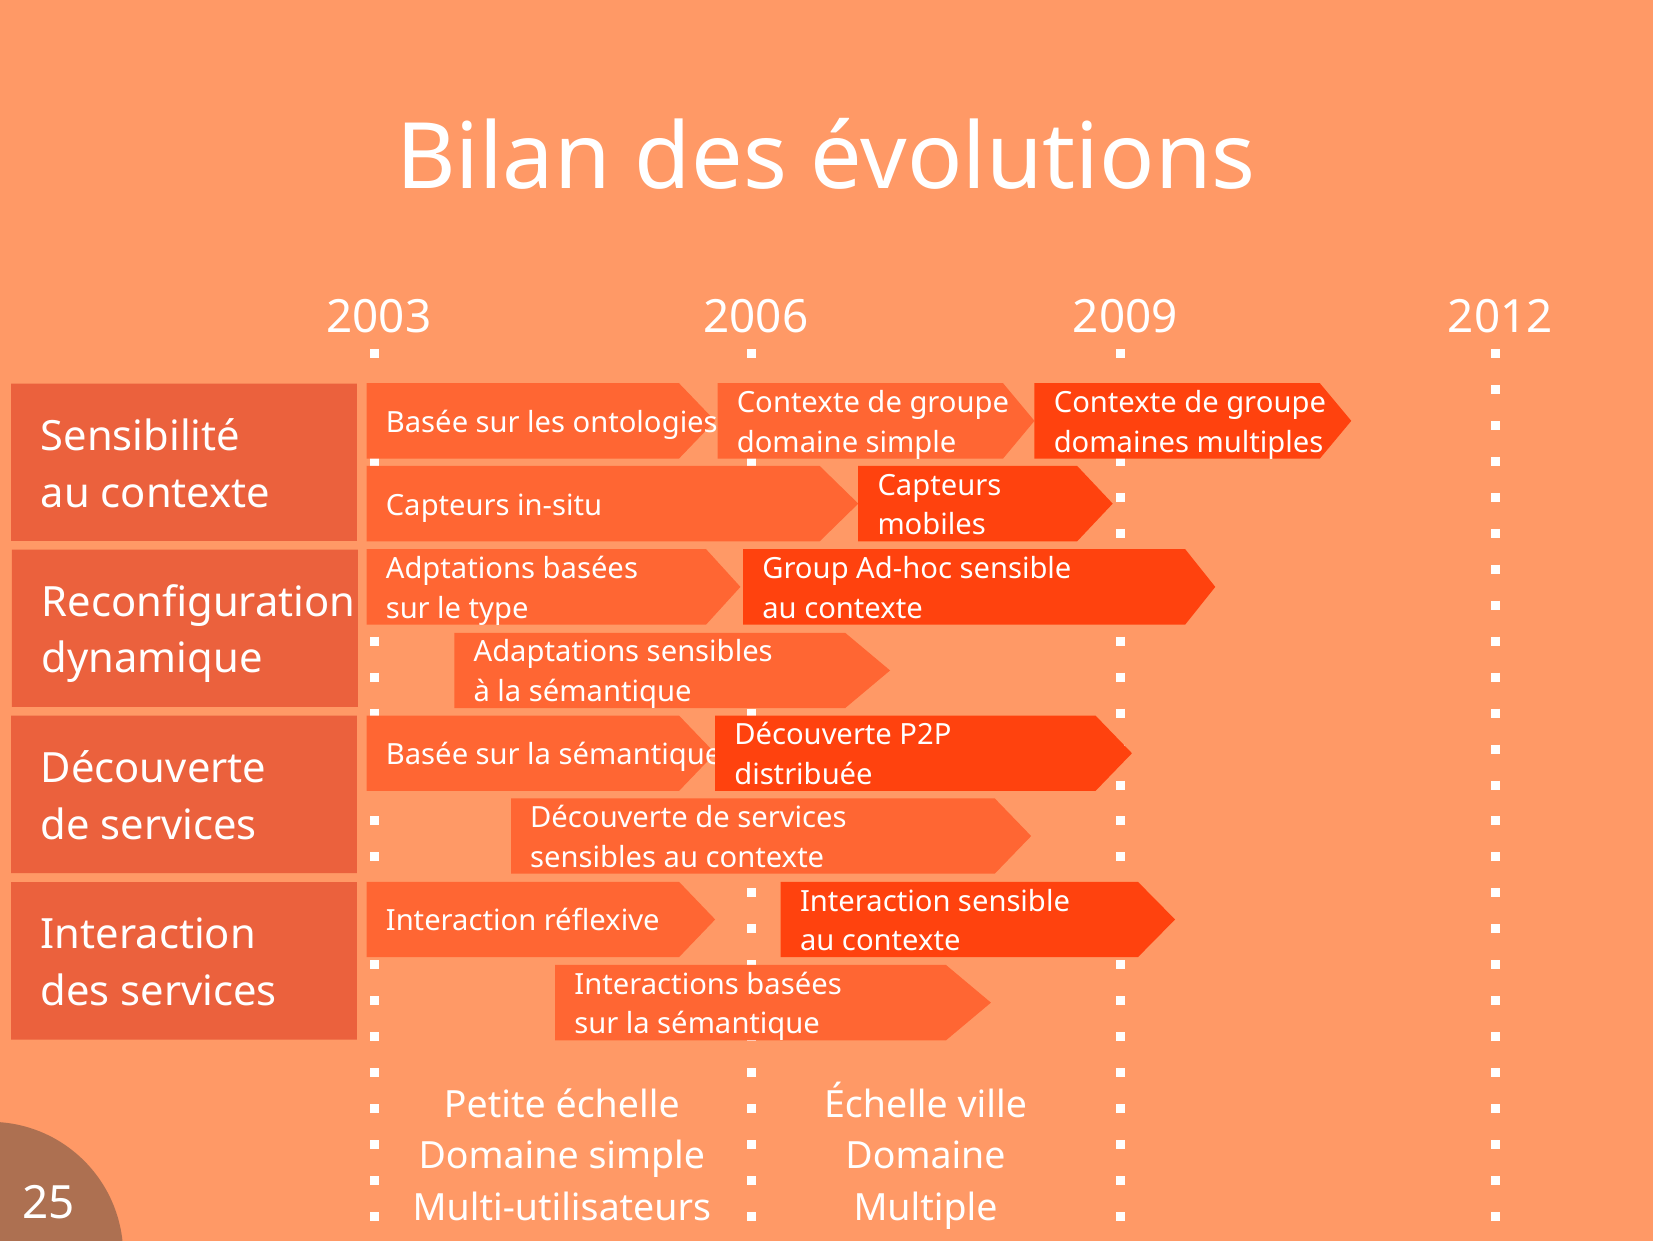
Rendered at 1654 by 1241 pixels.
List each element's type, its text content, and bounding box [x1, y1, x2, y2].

text_box Interaction sensible au contexte [780, 881, 1176, 958]
text_box 2012 [1428, 272, 1571, 348]
text_box Sensibilité au contexte [11, 383, 357, 541]
text_box Petite échelle Domaine simple Multi-utilisateurs [385, 1066, 739, 1217]
text_box 2003 [307, 272, 449, 348]
text_box Échelle ville Domaine Multiple Hétorogéne [749, 1066, 1103, 1217]
text_box Reconfiguration dynamique [11, 549, 358, 707]
title Bilan des évolutions [82, 49, 1571, 257]
text_box Découverte P2P distribuée [715, 715, 1132, 791]
text_box Découverte de services sensibles au contexte [511, 798, 1032, 874]
text_box Group Ad-hoc sensible au contexte [743, 549, 1216, 625]
text_box Interaction des services [11, 882, 357, 1040]
text_box Interactions basées sur la sémantique [555, 964, 991, 1041]
text_box Basée sur les ontologies [366, 383, 711, 459]
text_box Basée sur la sémantique [366, 715, 711, 791]
text_box Adptations basées sur le type [366, 549, 741, 625]
text_box Interaction réflexive [366, 881, 716, 958]
text_box Capteurs in-situ [366, 465, 858, 542]
text_box Découverte de services [11, 715, 357, 874]
text_box Capteurs mobiles [858, 465, 1113, 542]
text_box 2009 [1053, 272, 1196, 348]
text_box Contexte de groupe domaine simple [717, 383, 1034, 459]
text_box 2006 [684, 272, 826, 348]
text_box Adaptations sensibles à la sémantique [454, 632, 891, 709]
text_box Contexte de groupe domaines multiples [1034, 383, 1352, 459]
